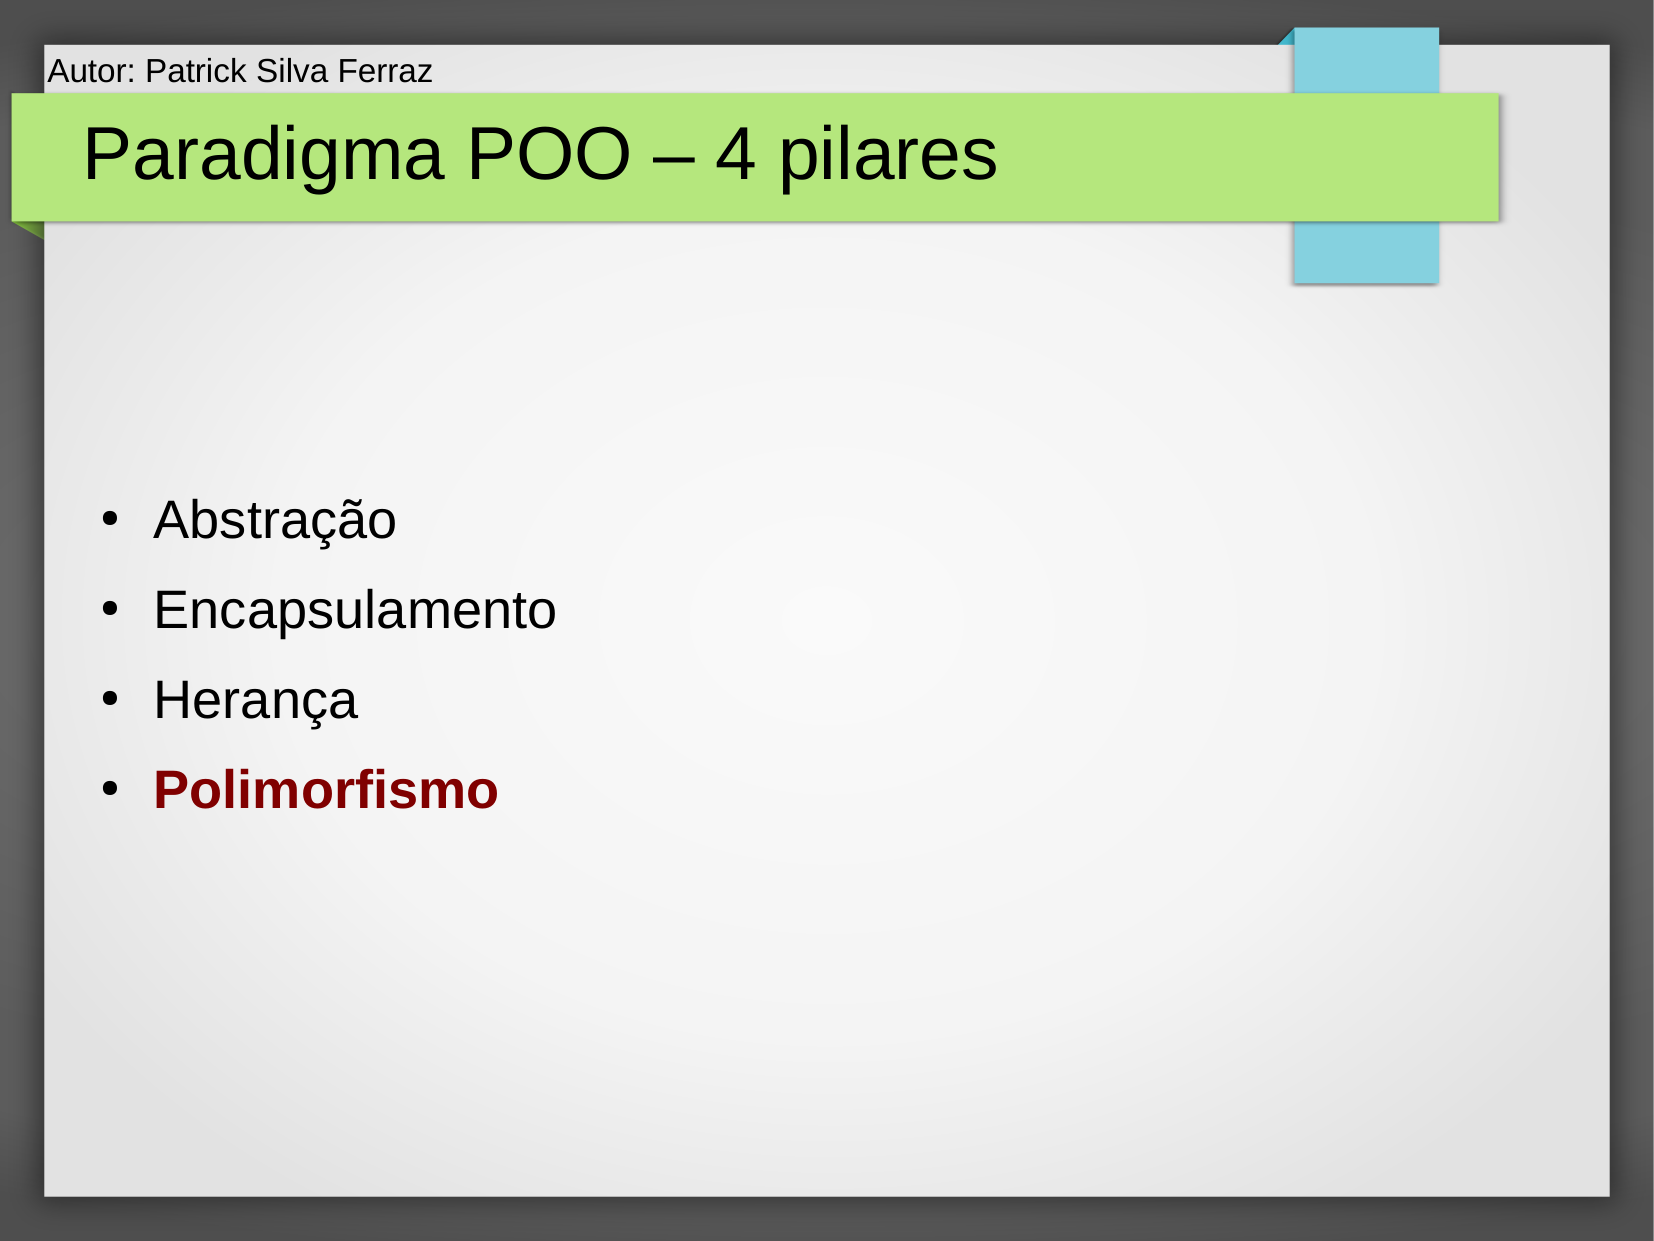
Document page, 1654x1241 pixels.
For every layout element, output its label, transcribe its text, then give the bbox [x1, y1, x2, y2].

text_box Autor: Patrick Silva Ferraz [47, 47, 876, 95]
picture [0, 0, 1654, 1241]
list Abstração Encapsulamento Herança Polimorfismo [82, 295, 1571, 1015]
title Paradigma POO – 4 pilares [82, 94, 1264, 213]
